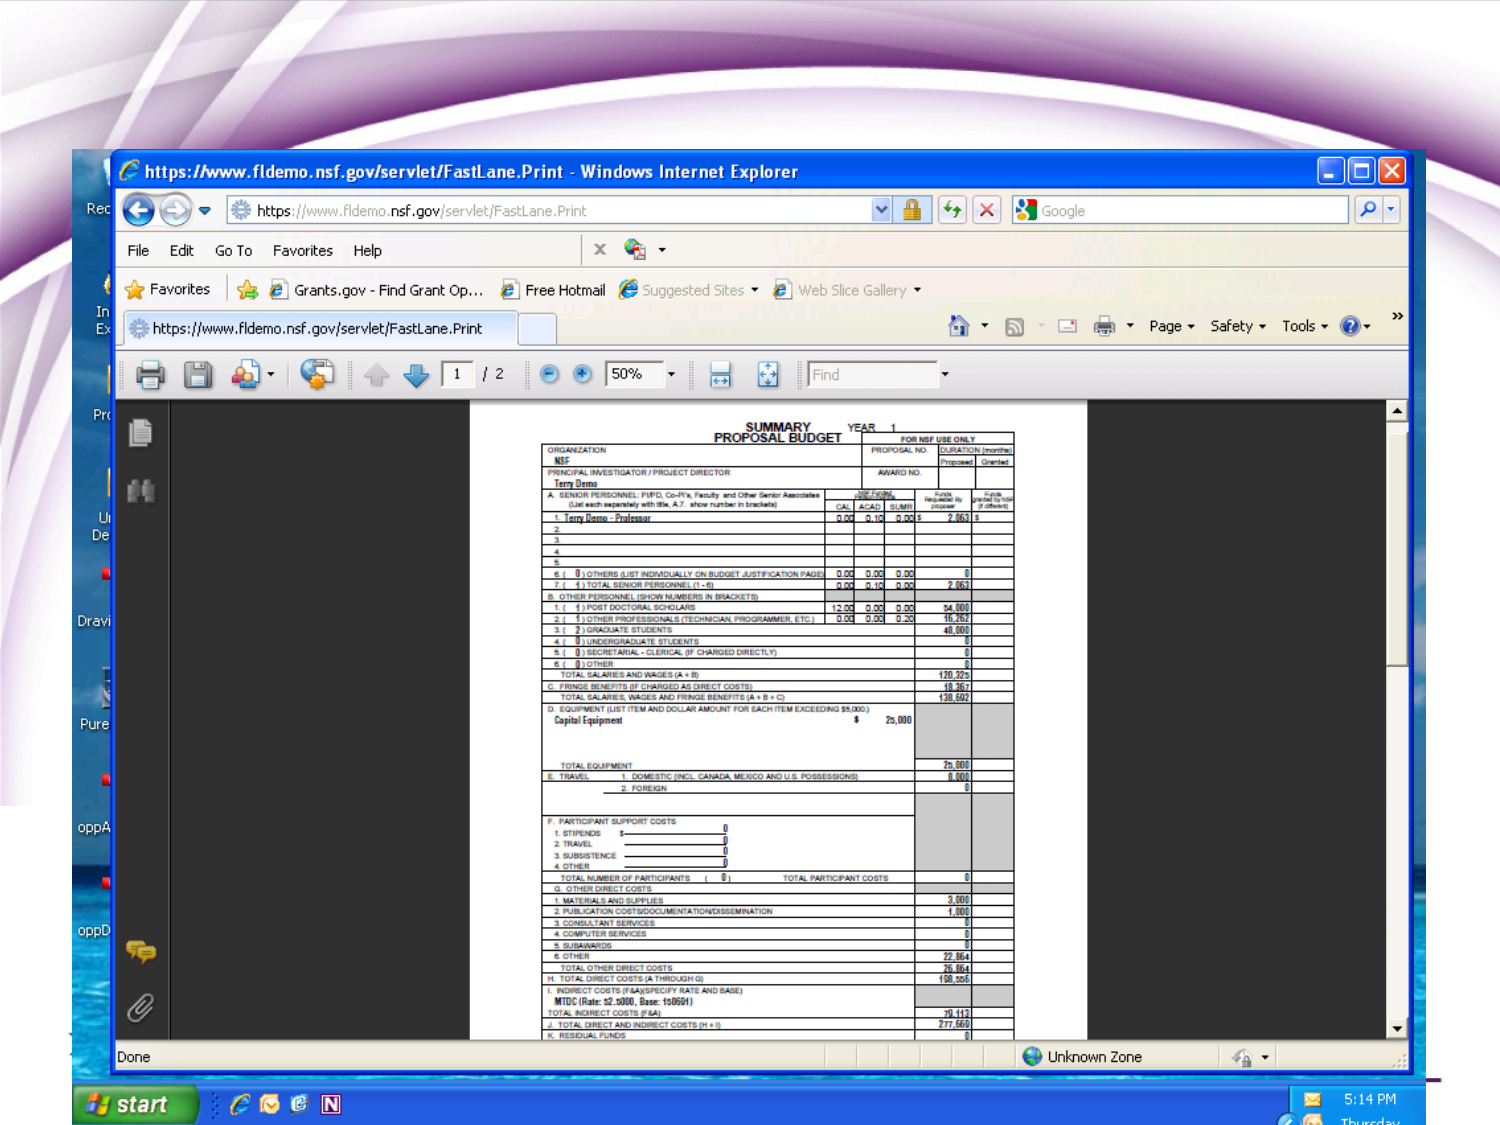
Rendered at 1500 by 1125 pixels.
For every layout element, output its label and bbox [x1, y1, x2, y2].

picture [86, 953, 105, 957]
picture [92, 928, 99, 935]
picture [84, 929, 91, 935]
picture [72, 921, 84, 925]
picture [72, 903, 97, 910]
picture [72, 149, 1426, 1125]
picture [1416, 975, 1426, 982]
picture [72, 932, 83, 936]
